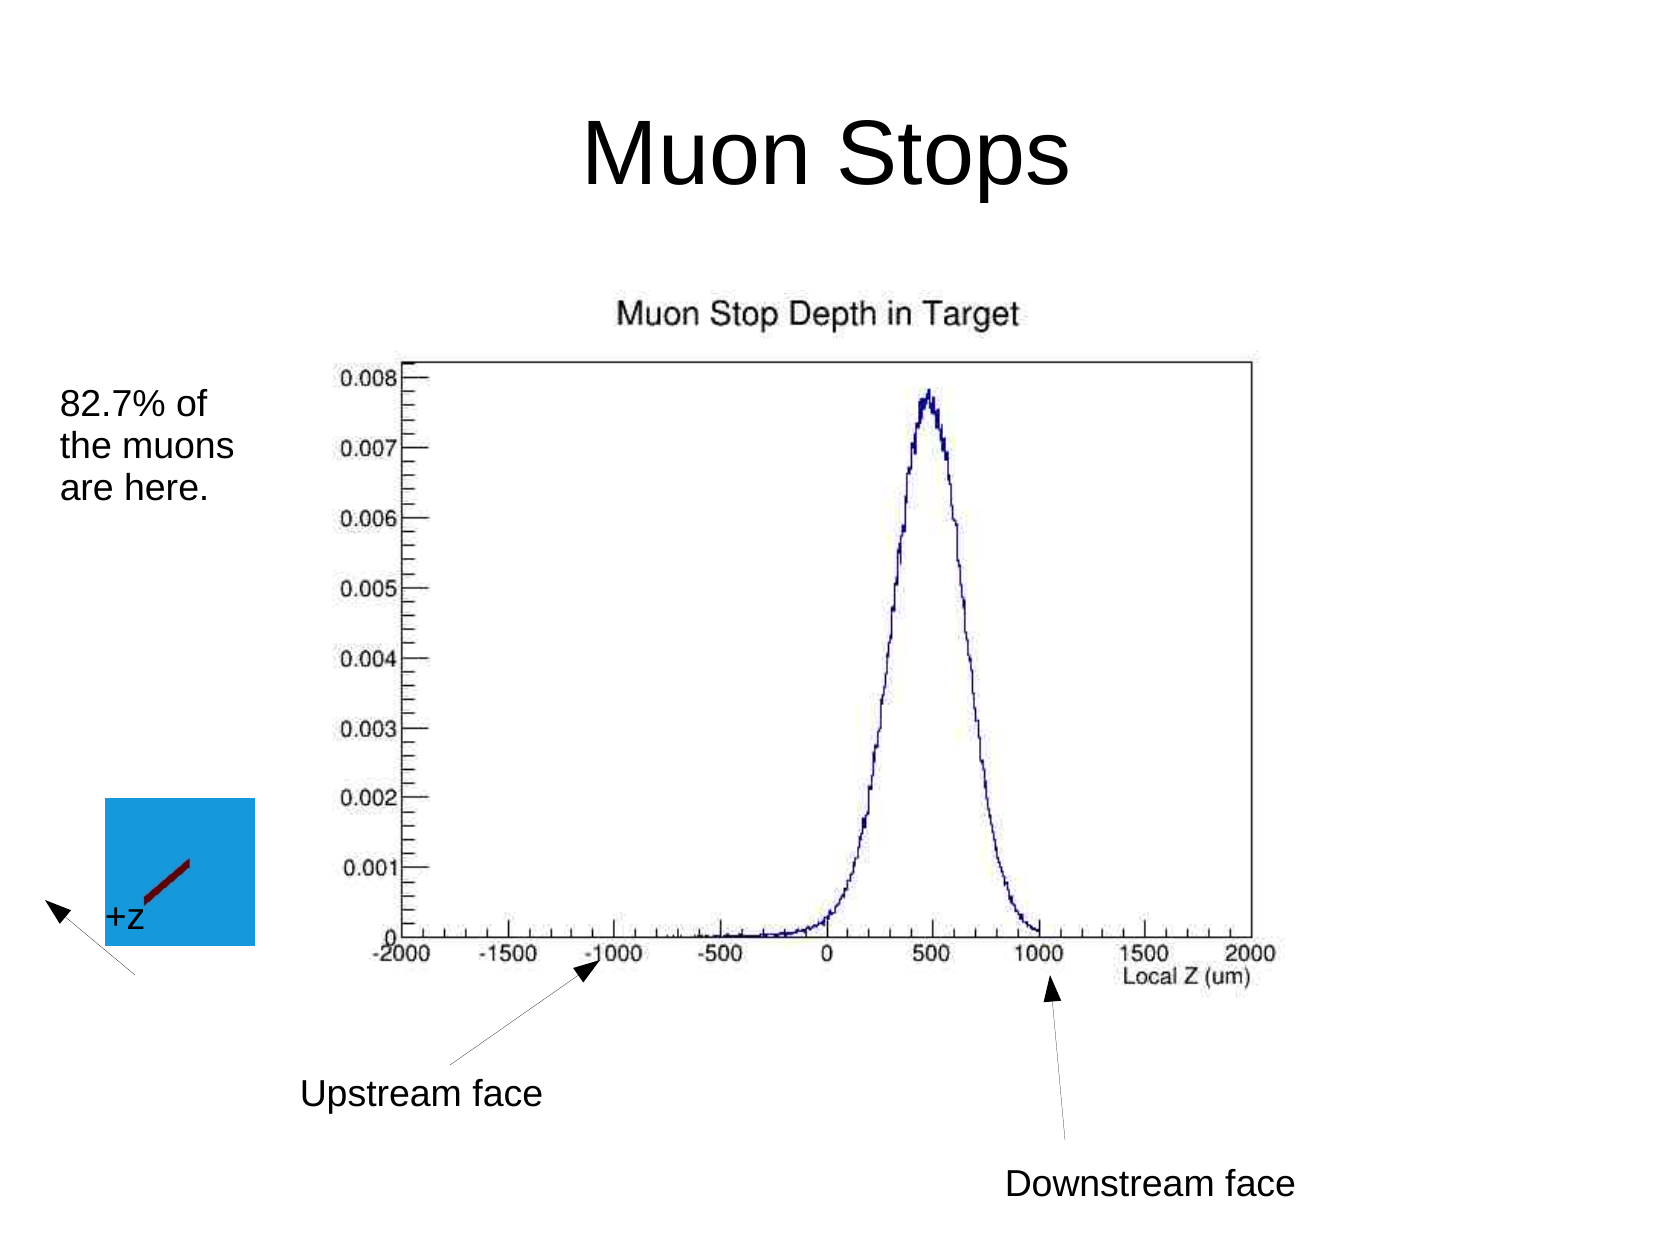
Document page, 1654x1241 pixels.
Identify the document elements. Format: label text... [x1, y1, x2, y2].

text_box 82.7% of the muons are here. [45, 375, 271, 516]
title Muon Stops [82, 49, 1571, 257]
text_box Downstream face [990, 1155, 1321, 1212]
text_box Upstream face [285, 1065, 571, 1122]
picture [296, 290, 1358, 1010]
text_box +z [90, 888, 196, 946]
picture [105, 798, 256, 946]
